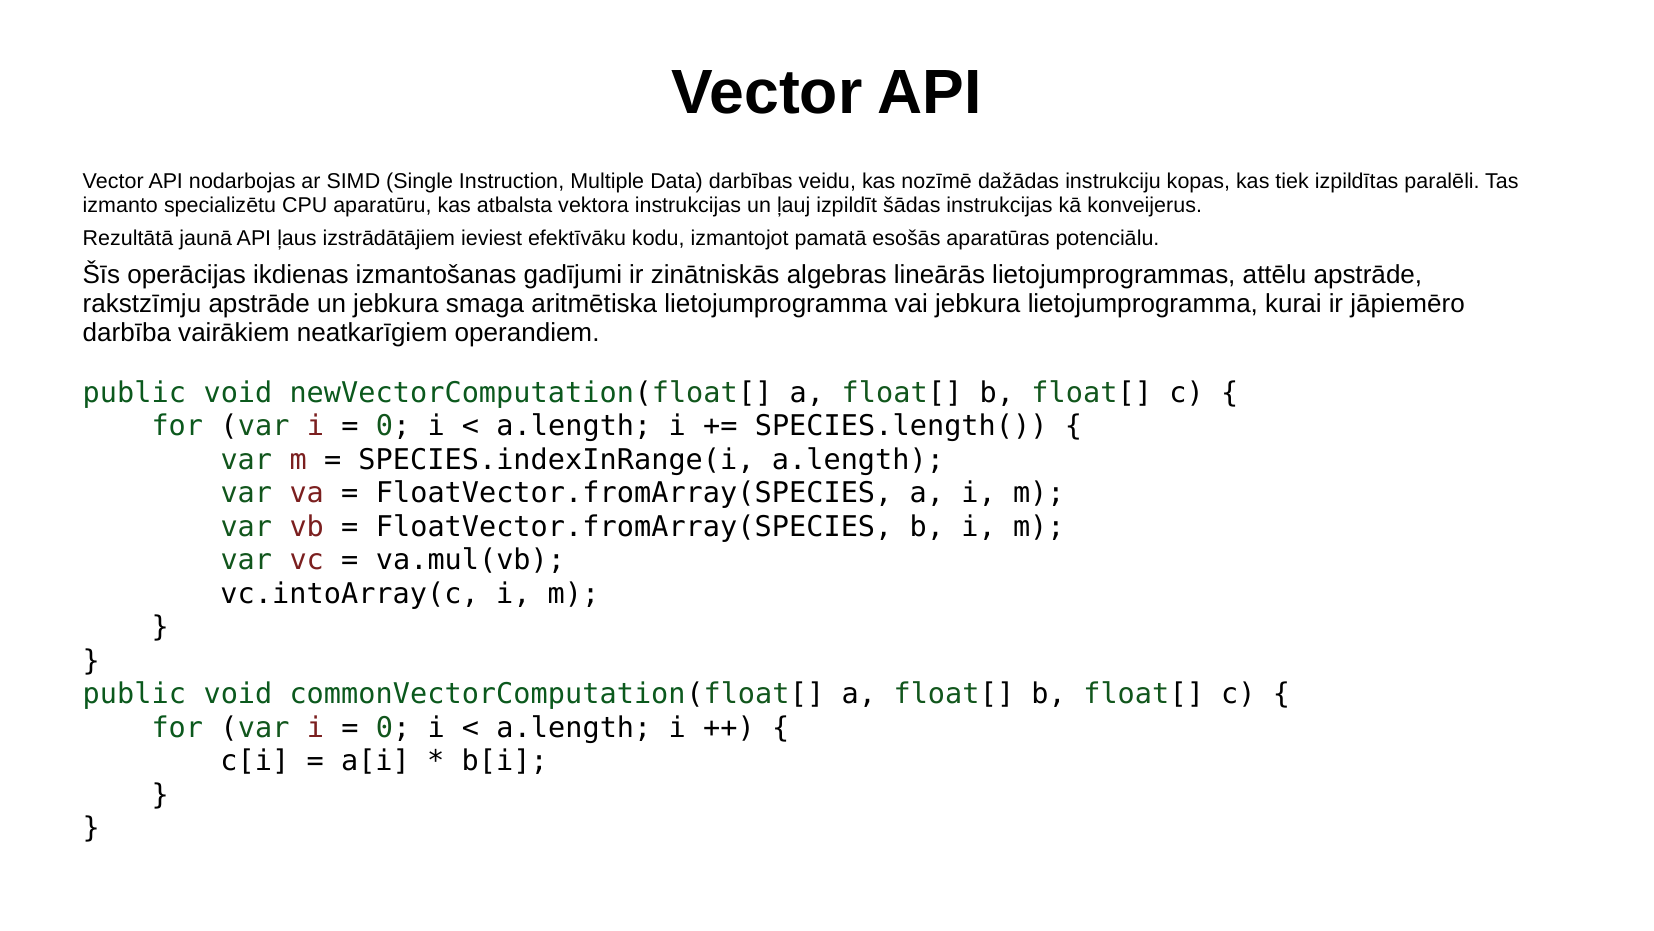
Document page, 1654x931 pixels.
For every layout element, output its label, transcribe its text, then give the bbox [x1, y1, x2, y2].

title Vector API [82, 37, 1571, 147]
list Vector API nodarbojas ar SIMD (Single Instruction, Multiple Data) darbības veidu, kas nozīmē dažādas instrukciju kopas, kas tiek izpildītas paralēli. Tas izmanto specializētu CPU aparatūru, kas atbalsta vektora instrukcijas un ļauj izpildīt šādas instrukcijas kā konveijerus. Rezultātā jaunā API ļaus izstrādātājiem ieviest efektīvāku kodu, izmantojot pamatā esošās aparatūras potenciālu. Šīs operācijas ikdienas izmantošanas gadījumi ir zinātniskās algebras lineārās lietojumprogrammas, attēlu apstrāde, rakstzīmju apstrāde un jebkura smaga aritmētiska lietojumprogramma vai jebkura lietojumprogramma, kurai ir jāpiemēro darbība vairākiem neatkarīgiem operandiem. public void newVectorComputation(float[] a, float[] b, float[] c) { for (var i = 0; i < a.length; i += SPECIES.length()) { var m = SPECIES.indexInRange(i, a.length); var va = FloatVector.fromArray(SPECIES, a, i, m); var vb = FloatVector.fromArray(SPECIES, b, i, m); var vc = va.mul(vb); vc.intoArray(c, i, m); } } public void commonVectorComputation(float[] a, float[] b, float[] c) { for (var i = 0; i < a.length; i ++) { c[i] = a[i] * b[i]; } } [82, 168, 1538, 889]
